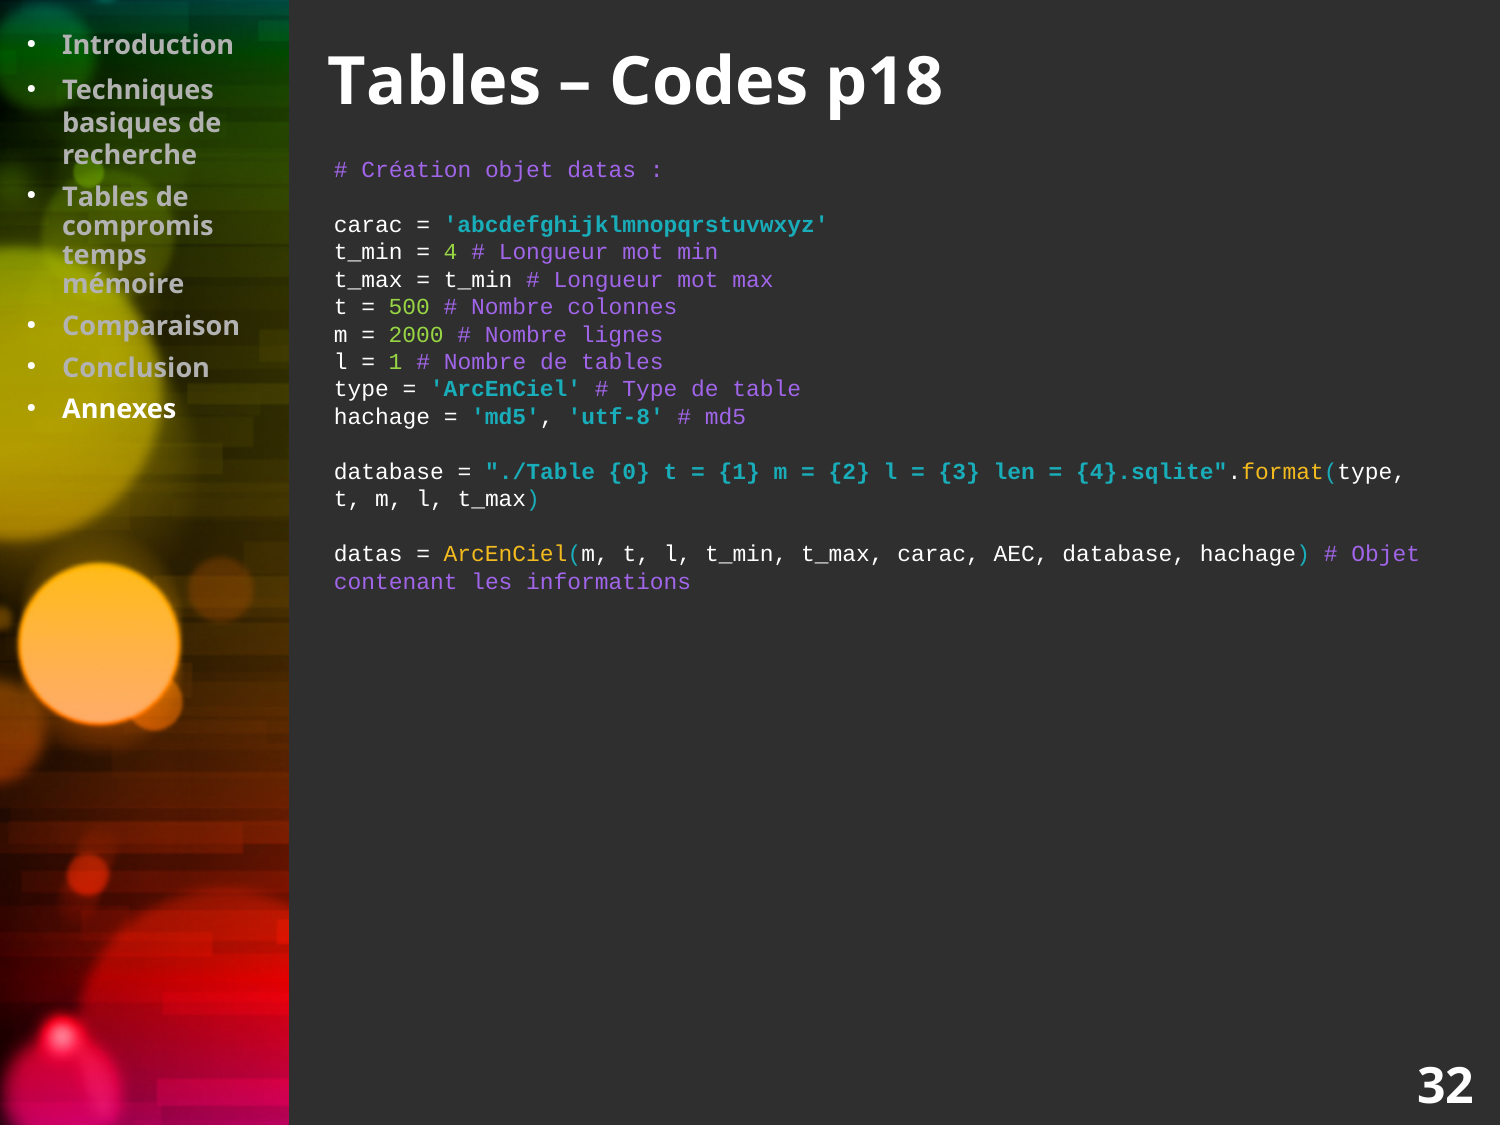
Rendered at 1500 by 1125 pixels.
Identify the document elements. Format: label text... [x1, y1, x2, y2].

text_box # Création objet datas : carac = 'abcdefghijklmnopqrstuvwxyz' t_min = 4 # Longueur mot min t_max = t_min # Longueur mot max t = 500 # Nombre colonnes m = 2000 # Nombre lignes l = 1 # Nombre de tables type = 'ArcEnCiel' # Type de table hachage = 'md5', 'utf-8' # md5 database = "./Table {0} t = {1} m = {2} l = {3} len = {4}.sqlite".format(type, t, m, l, t_max) datas = ArcEnCiel(m, t, l, t_min, t_max, carac, AEC, database, hachage) # Objet contenant les informations [318, 146, 1453, 807]
picture [0, 0, 289, 1125]
title Tables – Codes p18 [312, 19, 1471, 138]
text_box Introduction Techniques basiques de recherche Tables de compromis temps mémoire Comparaison Conclusion Annexes [11, 23, 284, 449]
text_box <numéro> [1417, 1054, 1500, 1109]
text_box [289, 0, 1500, 1125]
